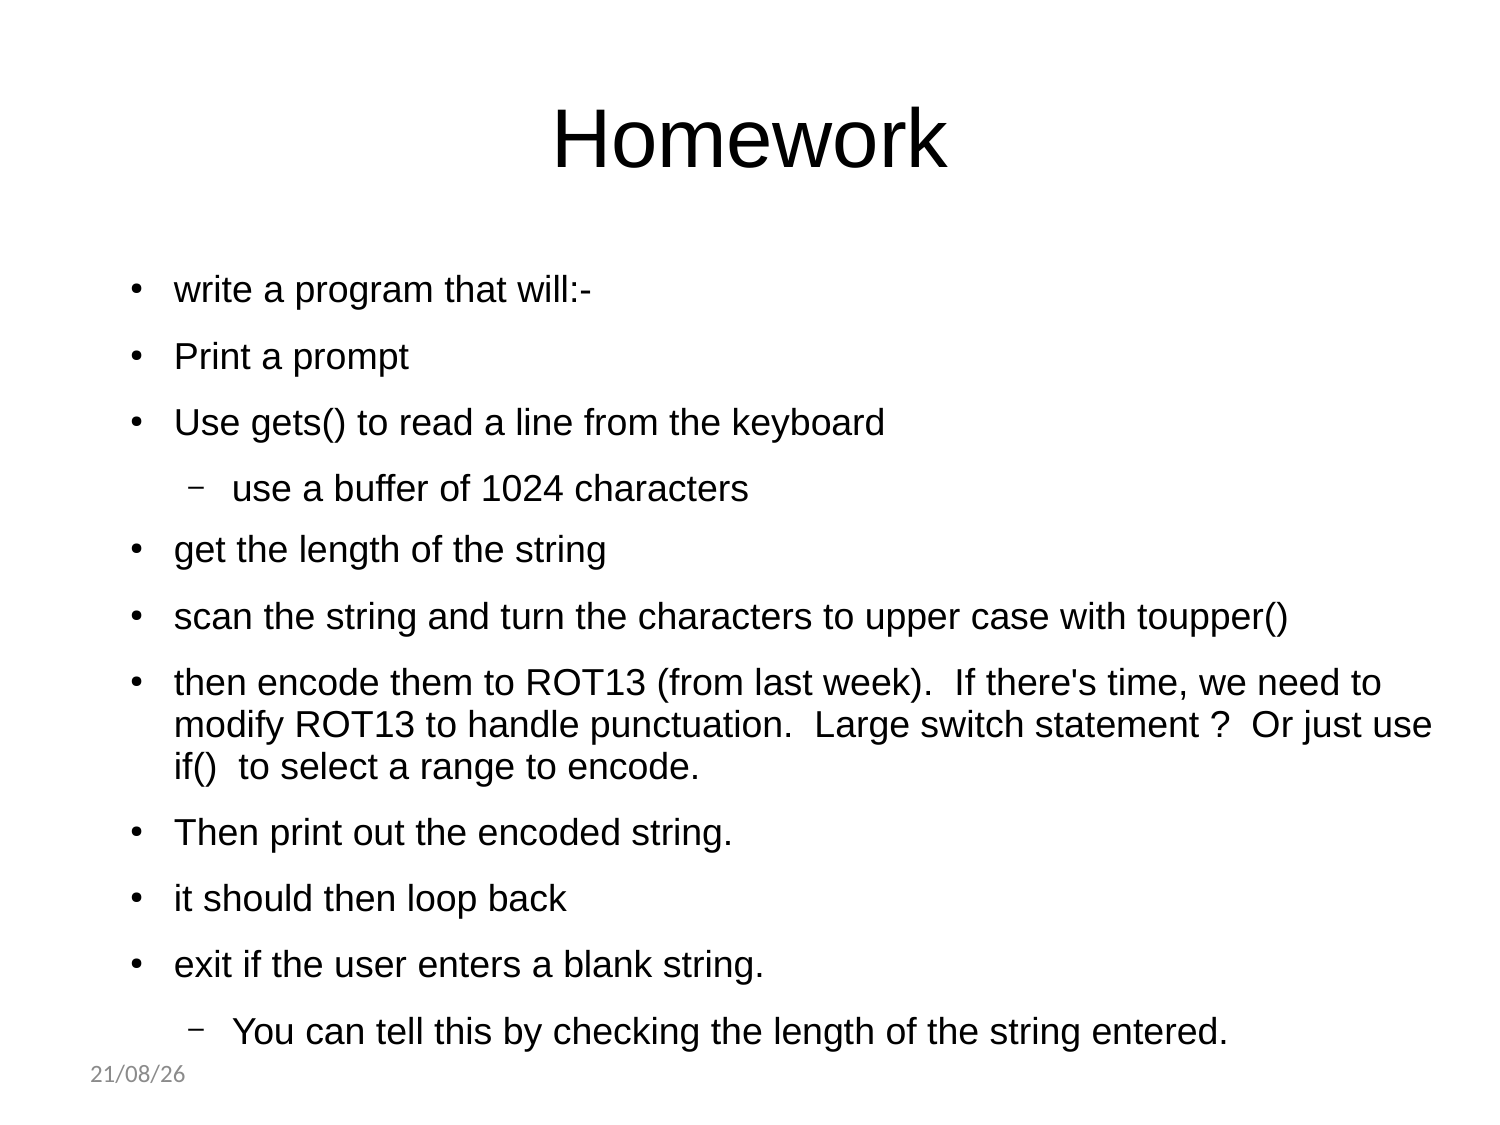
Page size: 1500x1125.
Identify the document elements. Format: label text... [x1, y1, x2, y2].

list write a program that will:- Print a prompt Use gets() to read a line from the keyboard use a buffer of 1024 characters get the length of the string scan the string and turn the characters to upper case with toupper() then encode them to ROT13 (from last week). If there's time, we need to modify ROT13 to handle punctuation. Large switch statement ? Or just use if() to select a range to encode. Then print out the encoded string. it should then loop back exit if the user enters a blank string. You can tell this by checking the length of the string entered. [115, 268, 1436, 1061]
title Homework [75, 44, 1425, 233]
